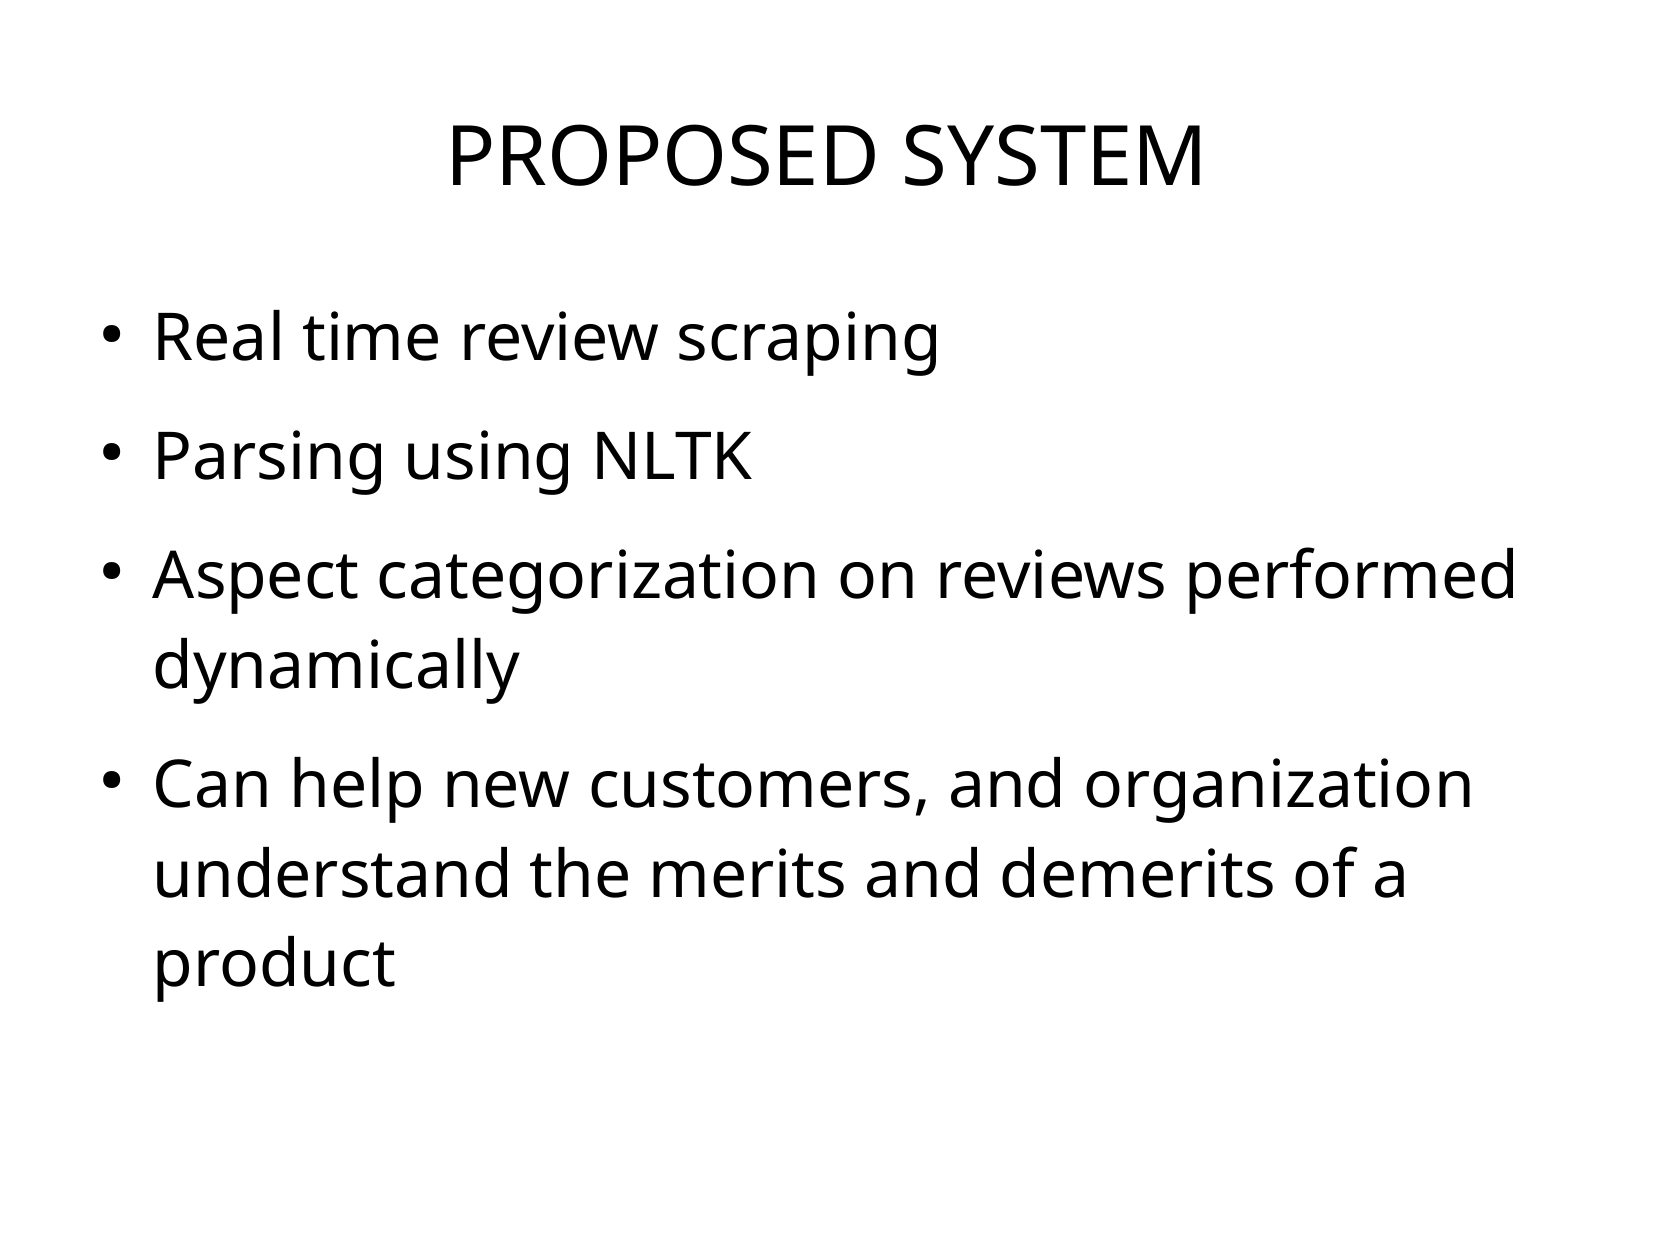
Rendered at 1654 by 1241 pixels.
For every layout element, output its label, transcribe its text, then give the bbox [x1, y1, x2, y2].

title PROPOSED SYSTEM [82, 49, 1571, 257]
list Real time review scraping Parsing using NLTK Aspect categorization on reviews performed dynamically Can help new customers, and organization understand the merits and demerits of a product [82, 290, 1571, 1010]
